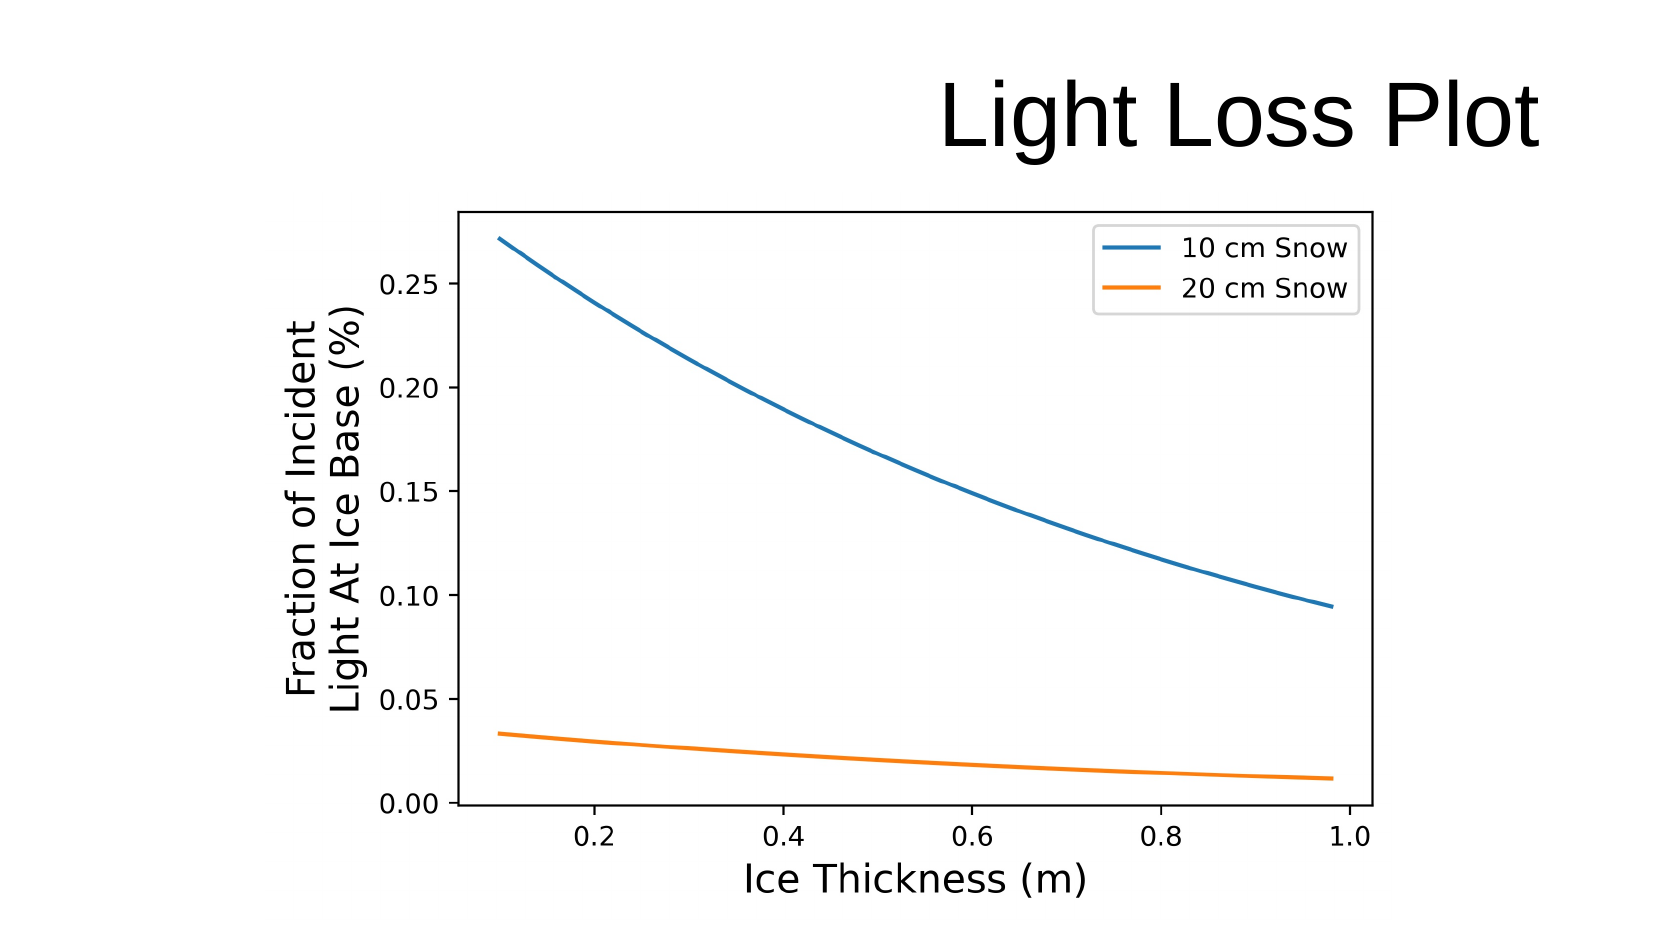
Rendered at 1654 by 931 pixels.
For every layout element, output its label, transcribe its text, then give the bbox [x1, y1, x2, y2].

picture [265, 192, 1392, 920]
title Light Loss Plot [856, 37, 1625, 193]
